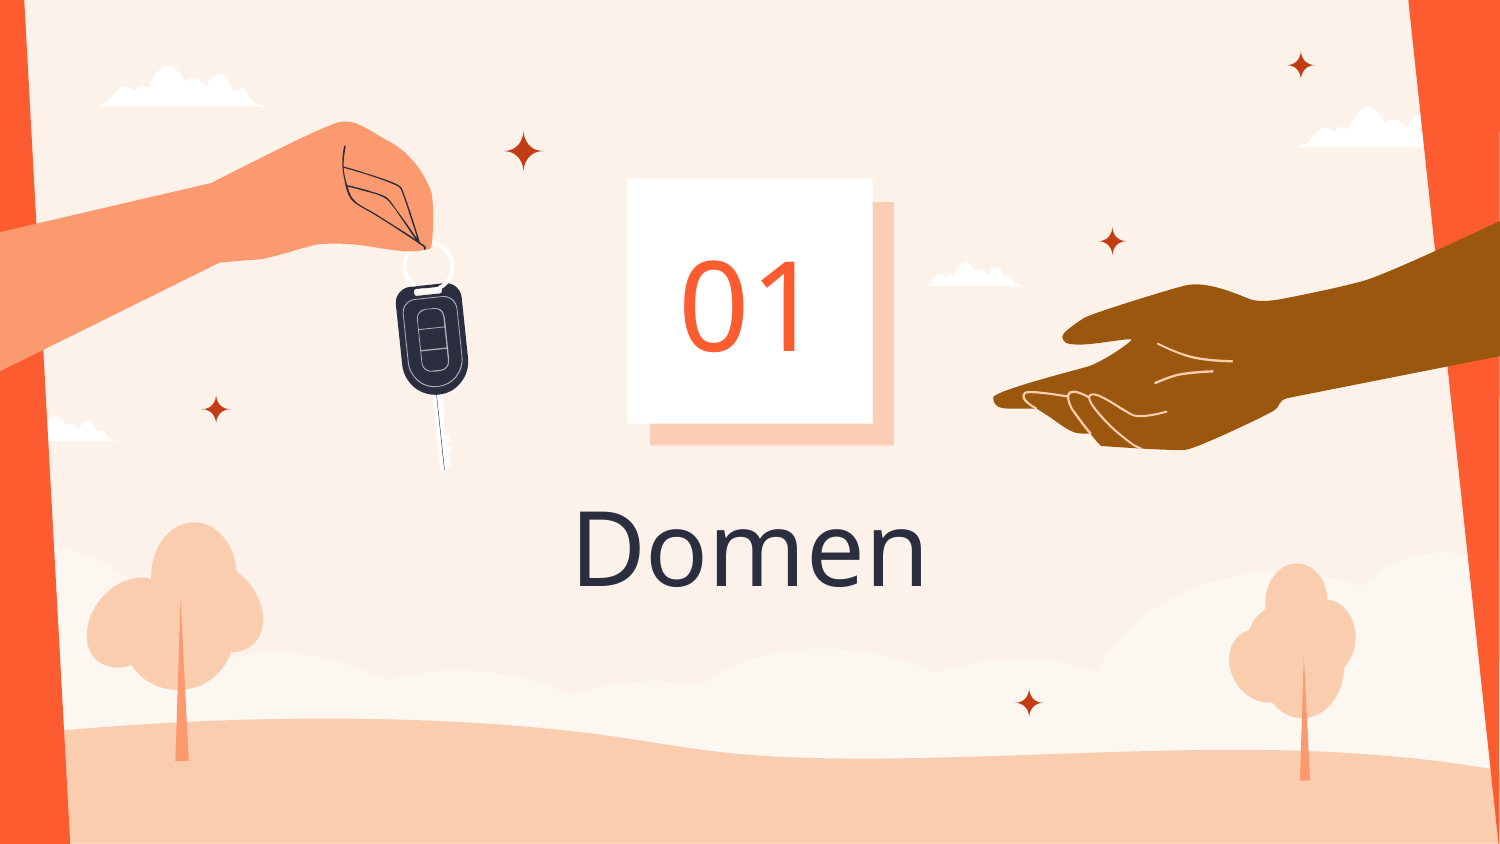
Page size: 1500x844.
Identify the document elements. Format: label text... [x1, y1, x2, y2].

text_box [1014, 688, 1044, 718]
text_box [1097, 226, 1127, 256]
text_box [0, 121, 469, 472]
text_box [1229, 563, 1356, 781]
text_box [993, 220, 1500, 451]
text_box [503, 130, 545, 172]
title Domen [230, 466, 1270, 611]
text_box [201, 394, 231, 424]
title 01 [627, 178, 873, 424]
